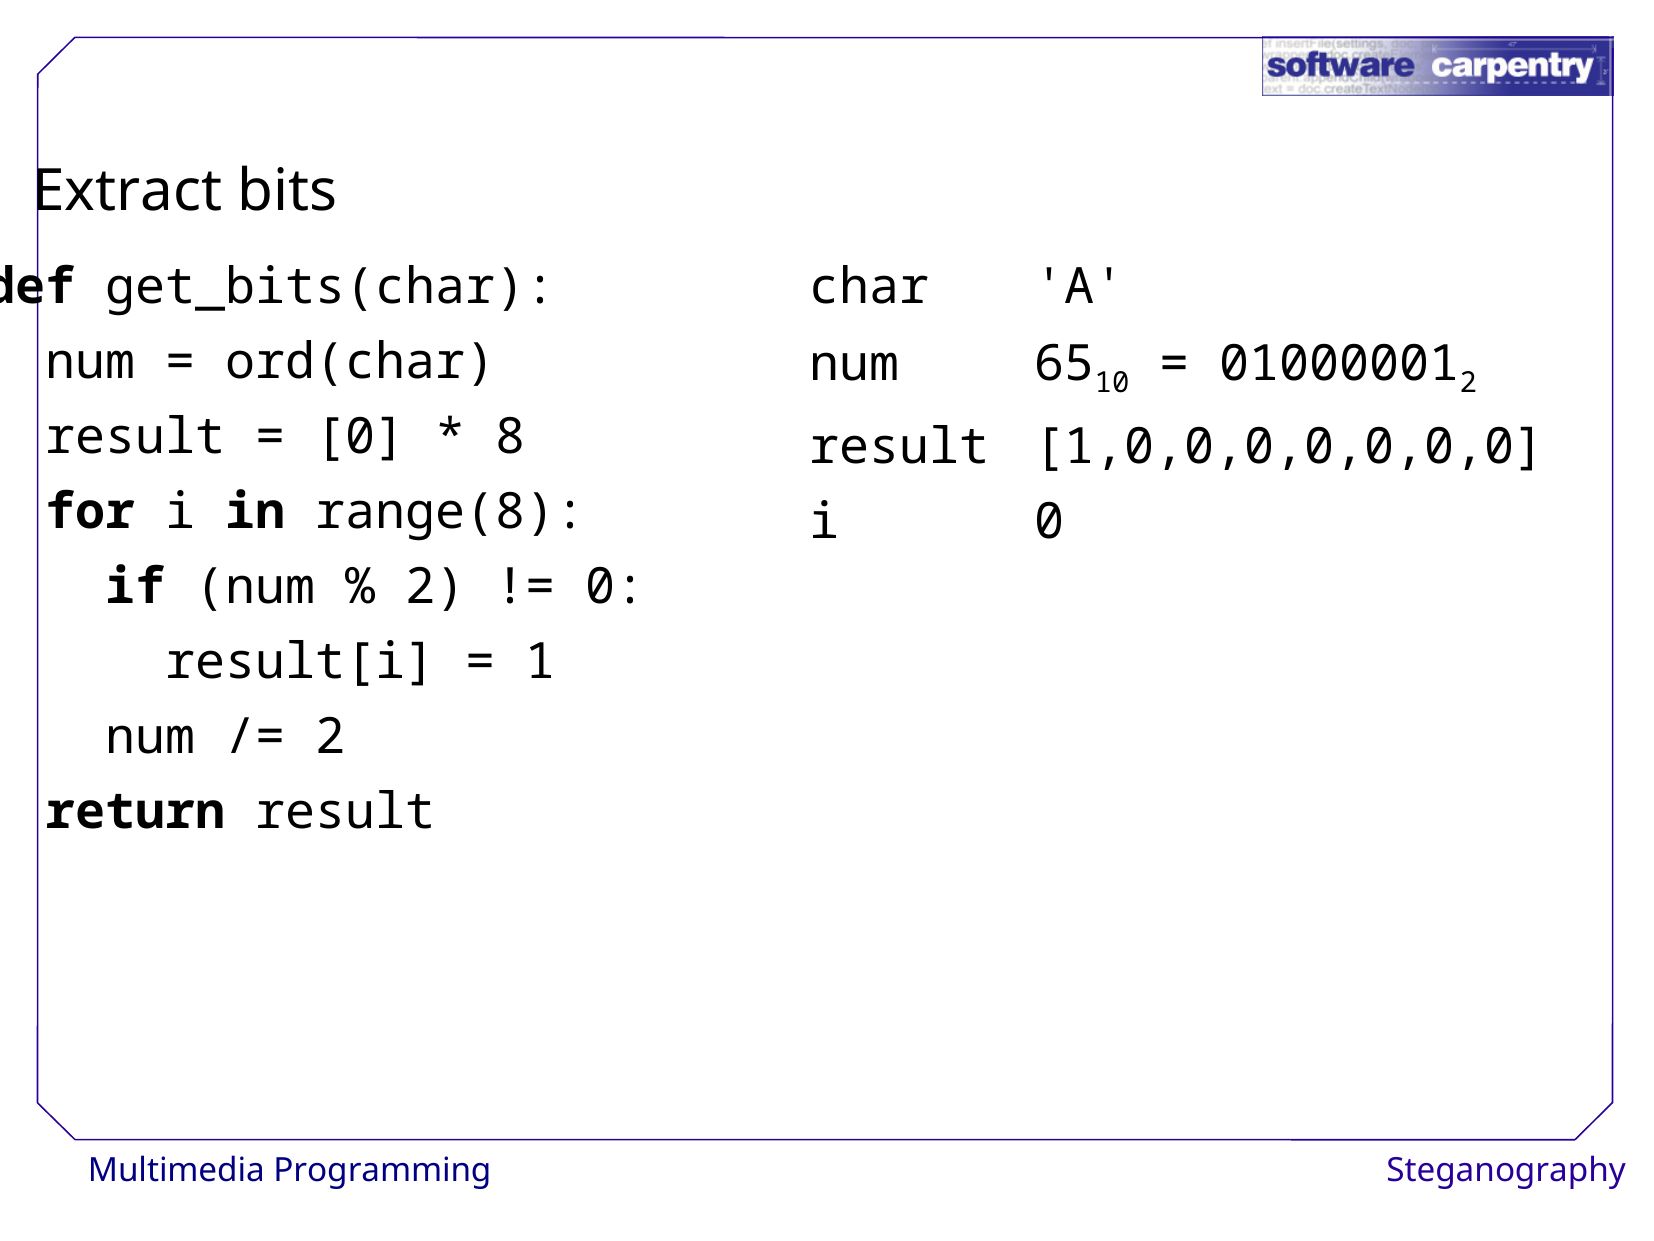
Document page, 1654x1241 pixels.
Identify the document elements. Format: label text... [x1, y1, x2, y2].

text_box Extract bits [17, 109, 503, 230]
picture [1262, 36, 1614, 96]
text_box def get_bits(char): num = ord(char) result = [0] * 8 for i in range(8): if (num % 2) != 0: result[i] = 1 num /= 2 return result [0, 230, 811, 847]
text_box char 'A' num 6510 = 010000012 result [1,0,0,0,0,0,0,0] i 0 [811, 230, 1654, 557]
